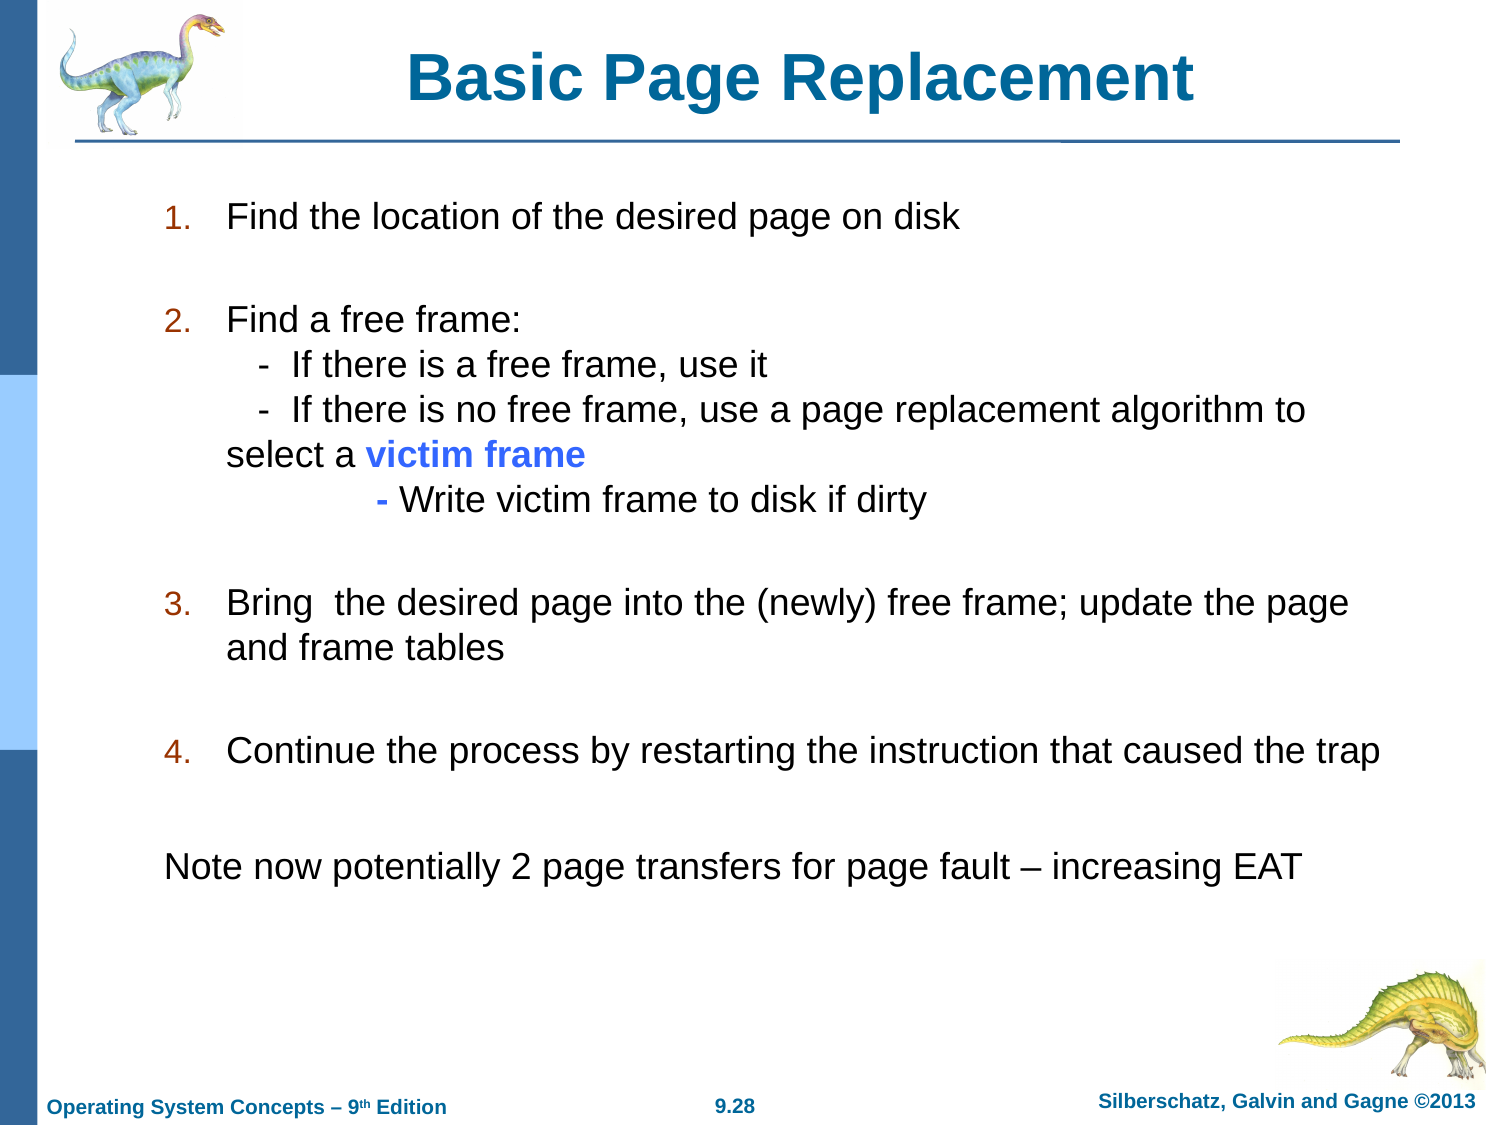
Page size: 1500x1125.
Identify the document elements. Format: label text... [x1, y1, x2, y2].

list Find the location of the desired page on disk Find a free frame: - If there is a free frame, use it - If there is no free frame, use a page replacement algorithm to select a victim frame - Write victim frame to disk if dirty Bring the desired page into the (newly) free frame; update the page and frame tables Continue the process by restarting the instruction that caused the trap Note now potentially 2 page transfers for page fault – increasing EAT [148, 184, 1405, 916]
title Basic Page Replacement [177, 26, 1425, 122]
picture [1275, 959, 1486, 1090]
picture [46, 0, 243, 149]
